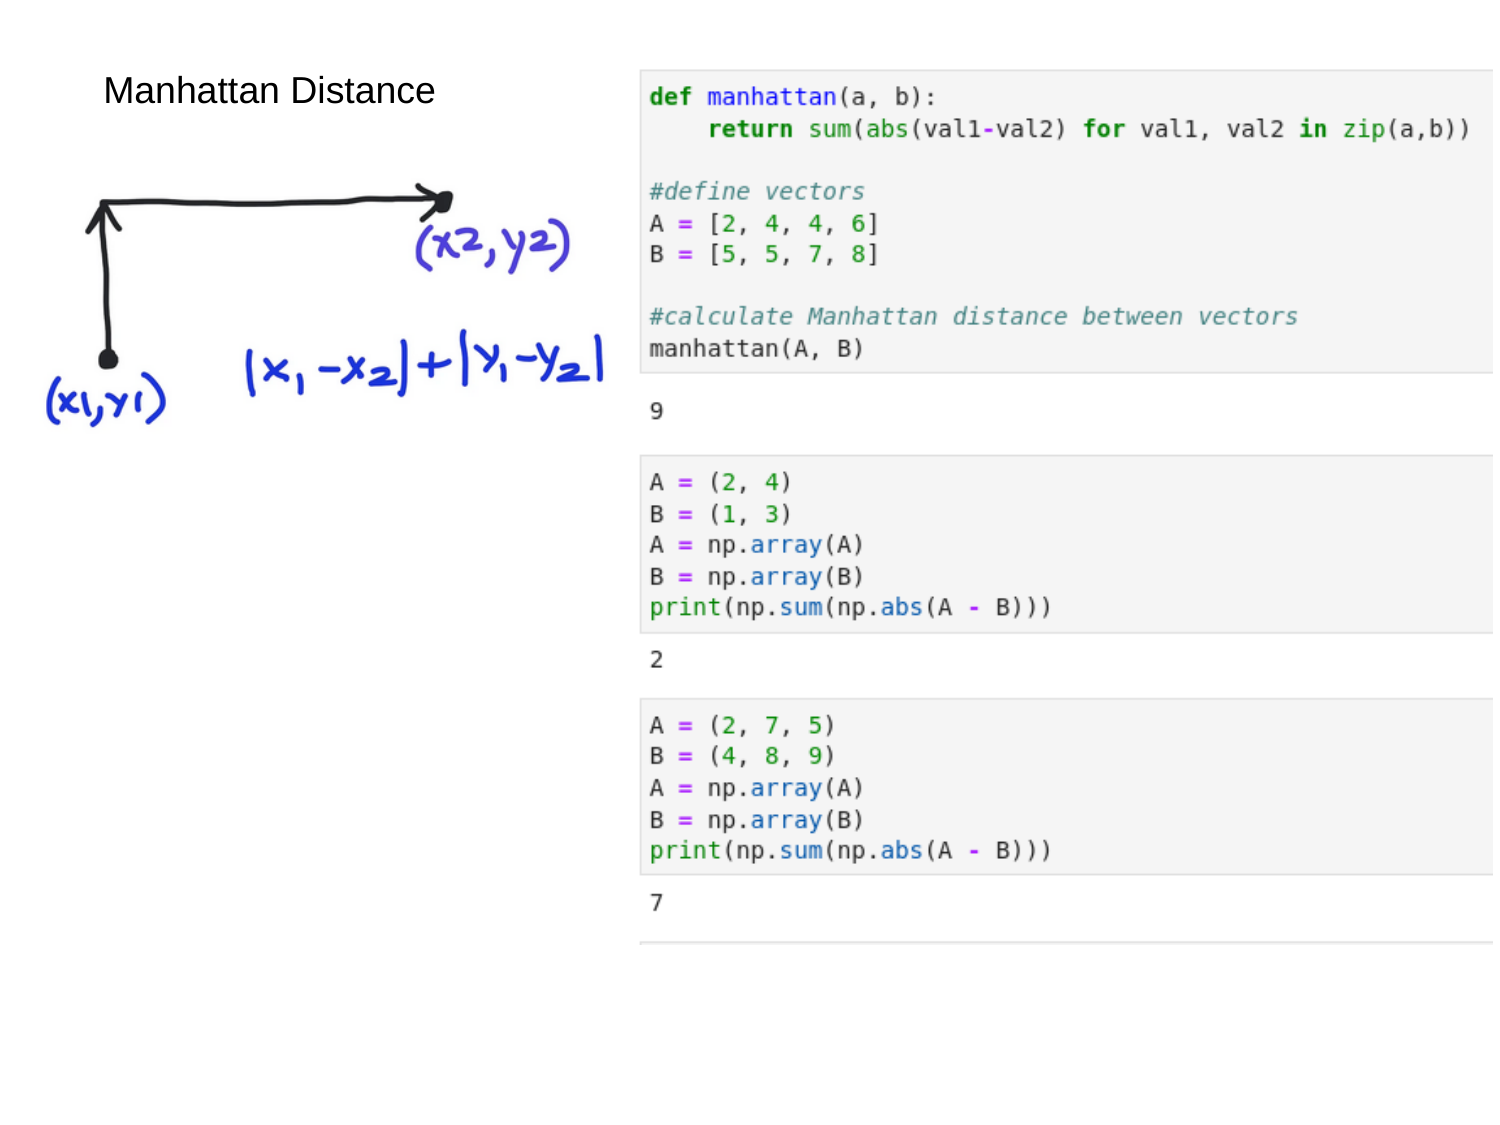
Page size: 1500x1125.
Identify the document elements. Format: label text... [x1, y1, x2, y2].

picture [36, 151, 620, 443]
picture [630, 58, 1493, 945]
text_box Manhattan Distance [88, 58, 630, 116]
